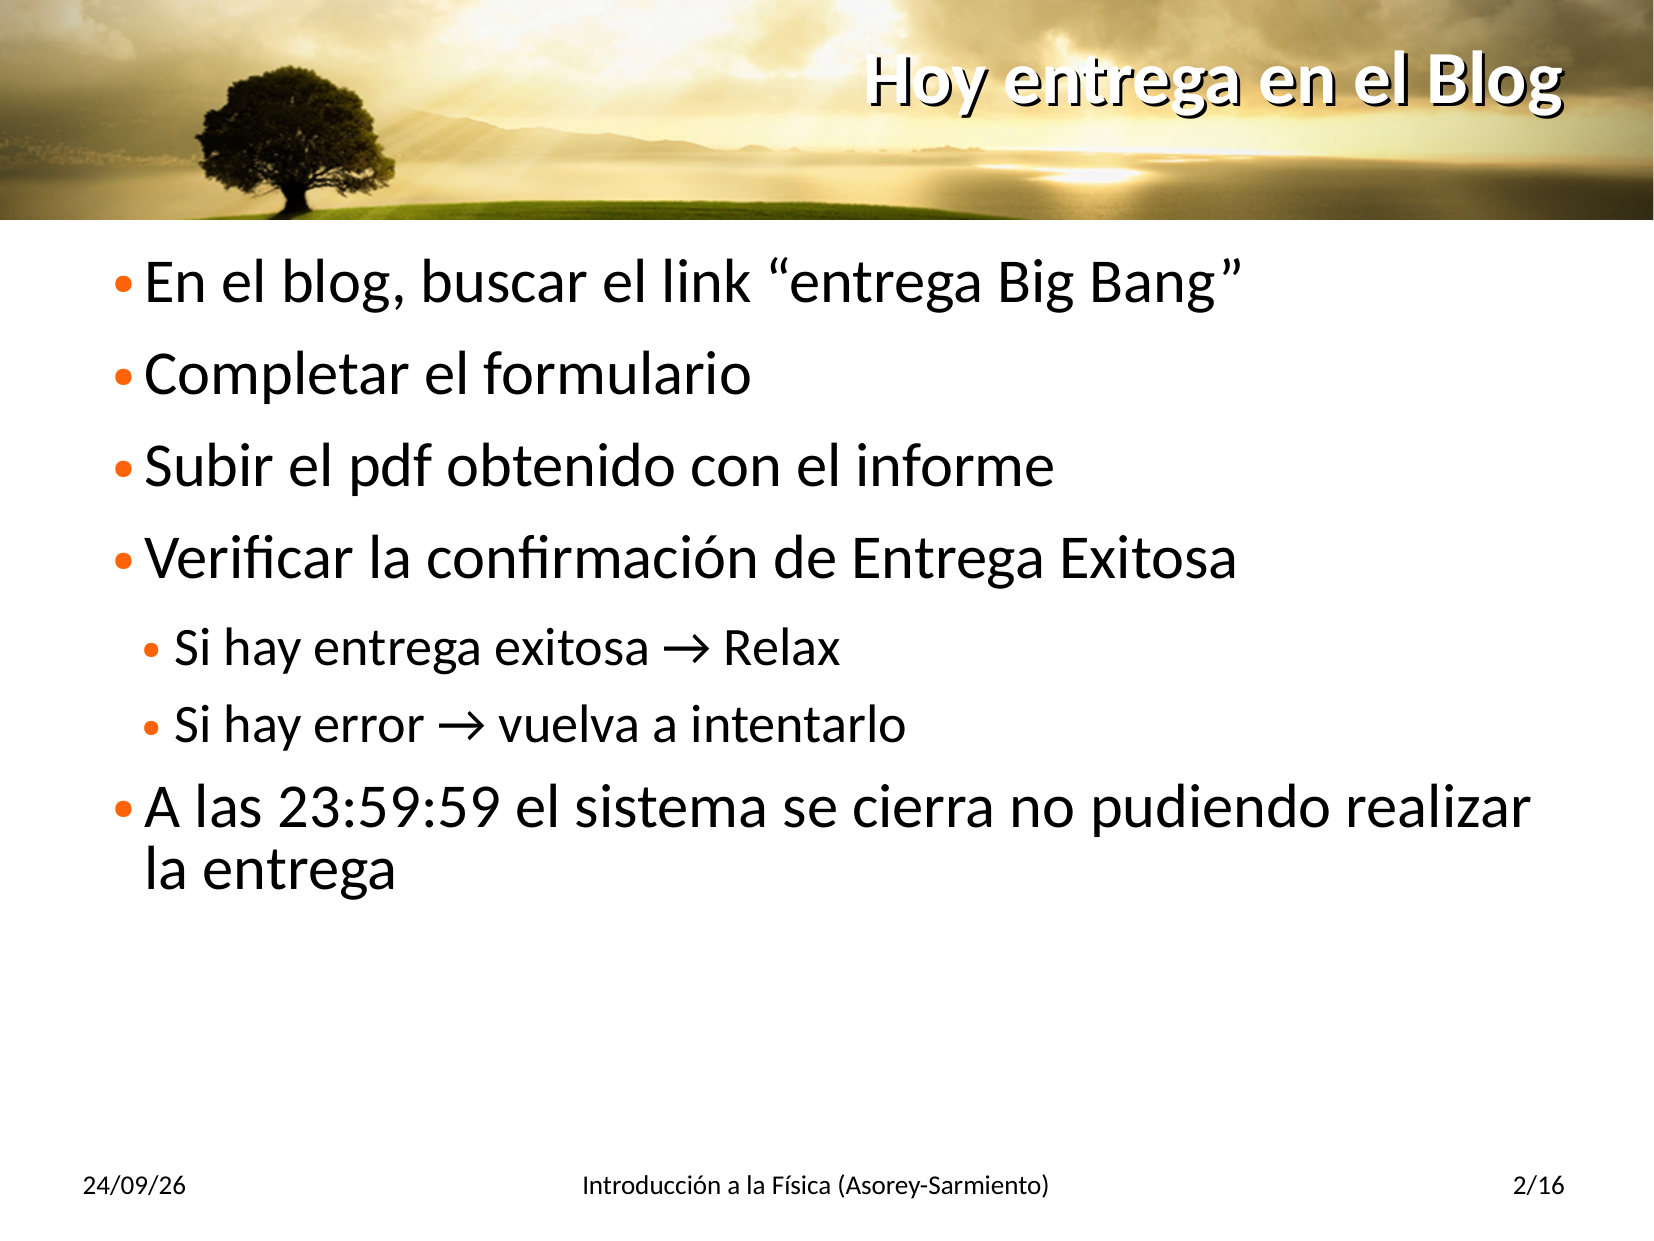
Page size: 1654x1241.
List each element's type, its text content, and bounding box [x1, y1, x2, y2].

title Hoy entrega en el Blog [75, 19, 1564, 151]
picture [0, 0, 1654, 220]
list En el blog, buscar el link “entrega Big Bang” Completar el formulario Subir el pdf obtenido con el informe Verificar la confirmación de Entrega Exitosa Si hay entrega exitosa → Relax Si hay error → vuelva a intentarlo A las 23:59:59 el sistema se cierra no pudiendo realizar la entrega [82, 255, 1571, 1171]
